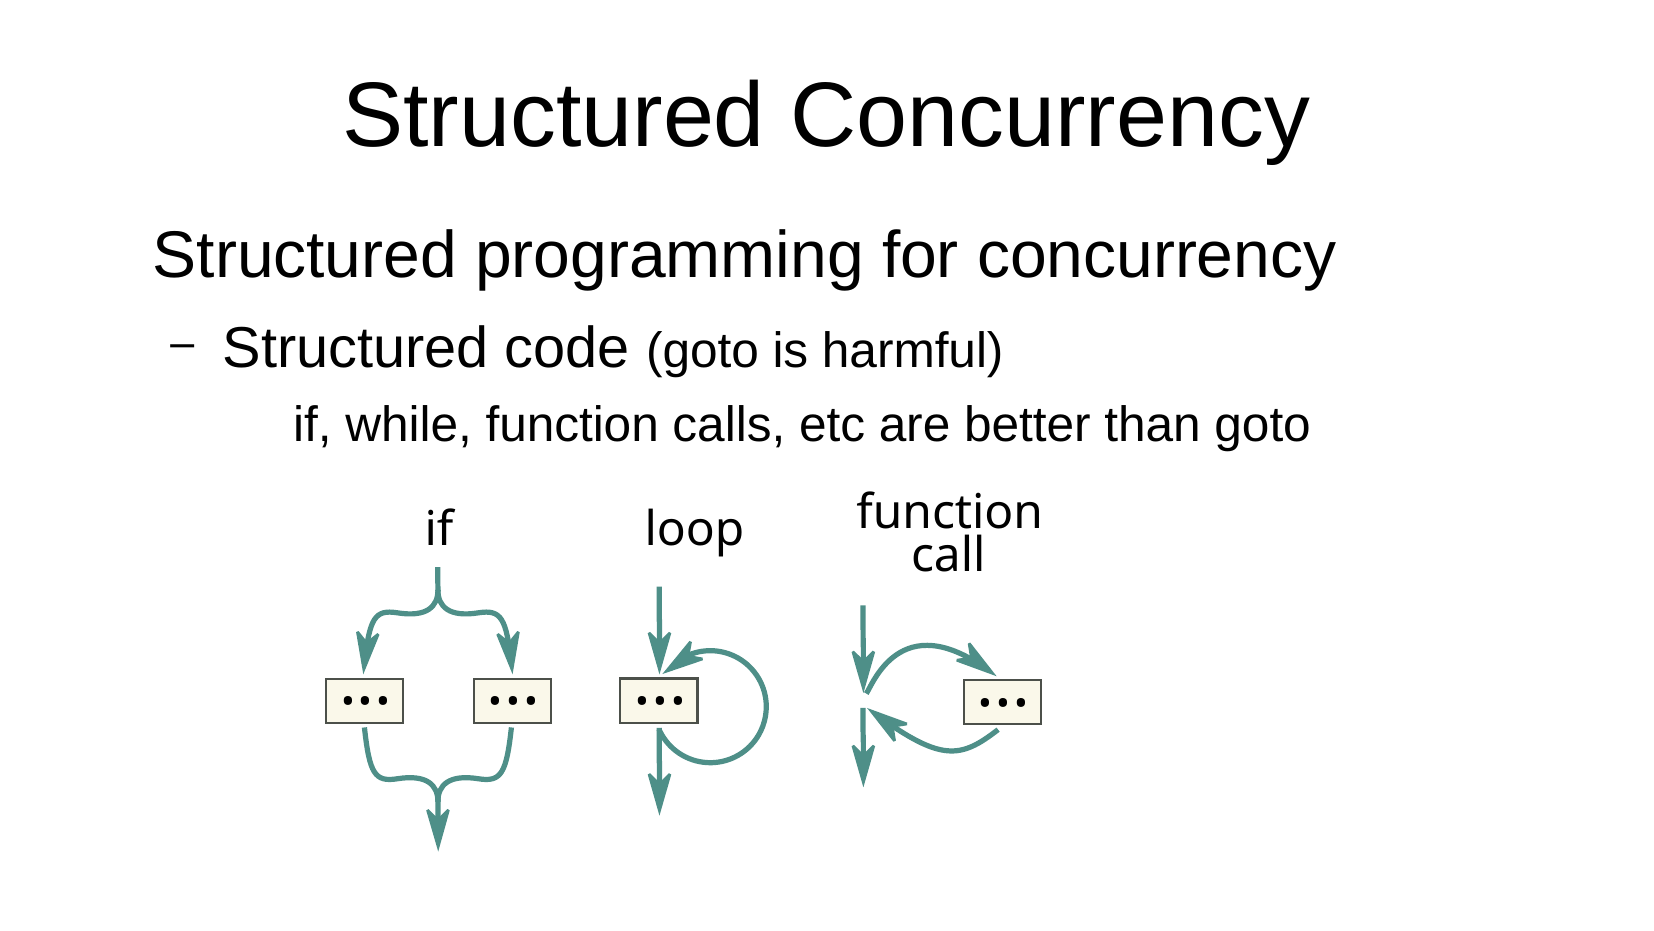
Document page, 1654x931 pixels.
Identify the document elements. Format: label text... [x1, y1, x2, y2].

list Structured programming for concurrency Structured code (goto is harmful) if, while, function calls, etc are better than goto [82, 217, 1571, 511]
title Structured Concurrency [82, 37, 1571, 193]
picture [324, 491, 1045, 852]
